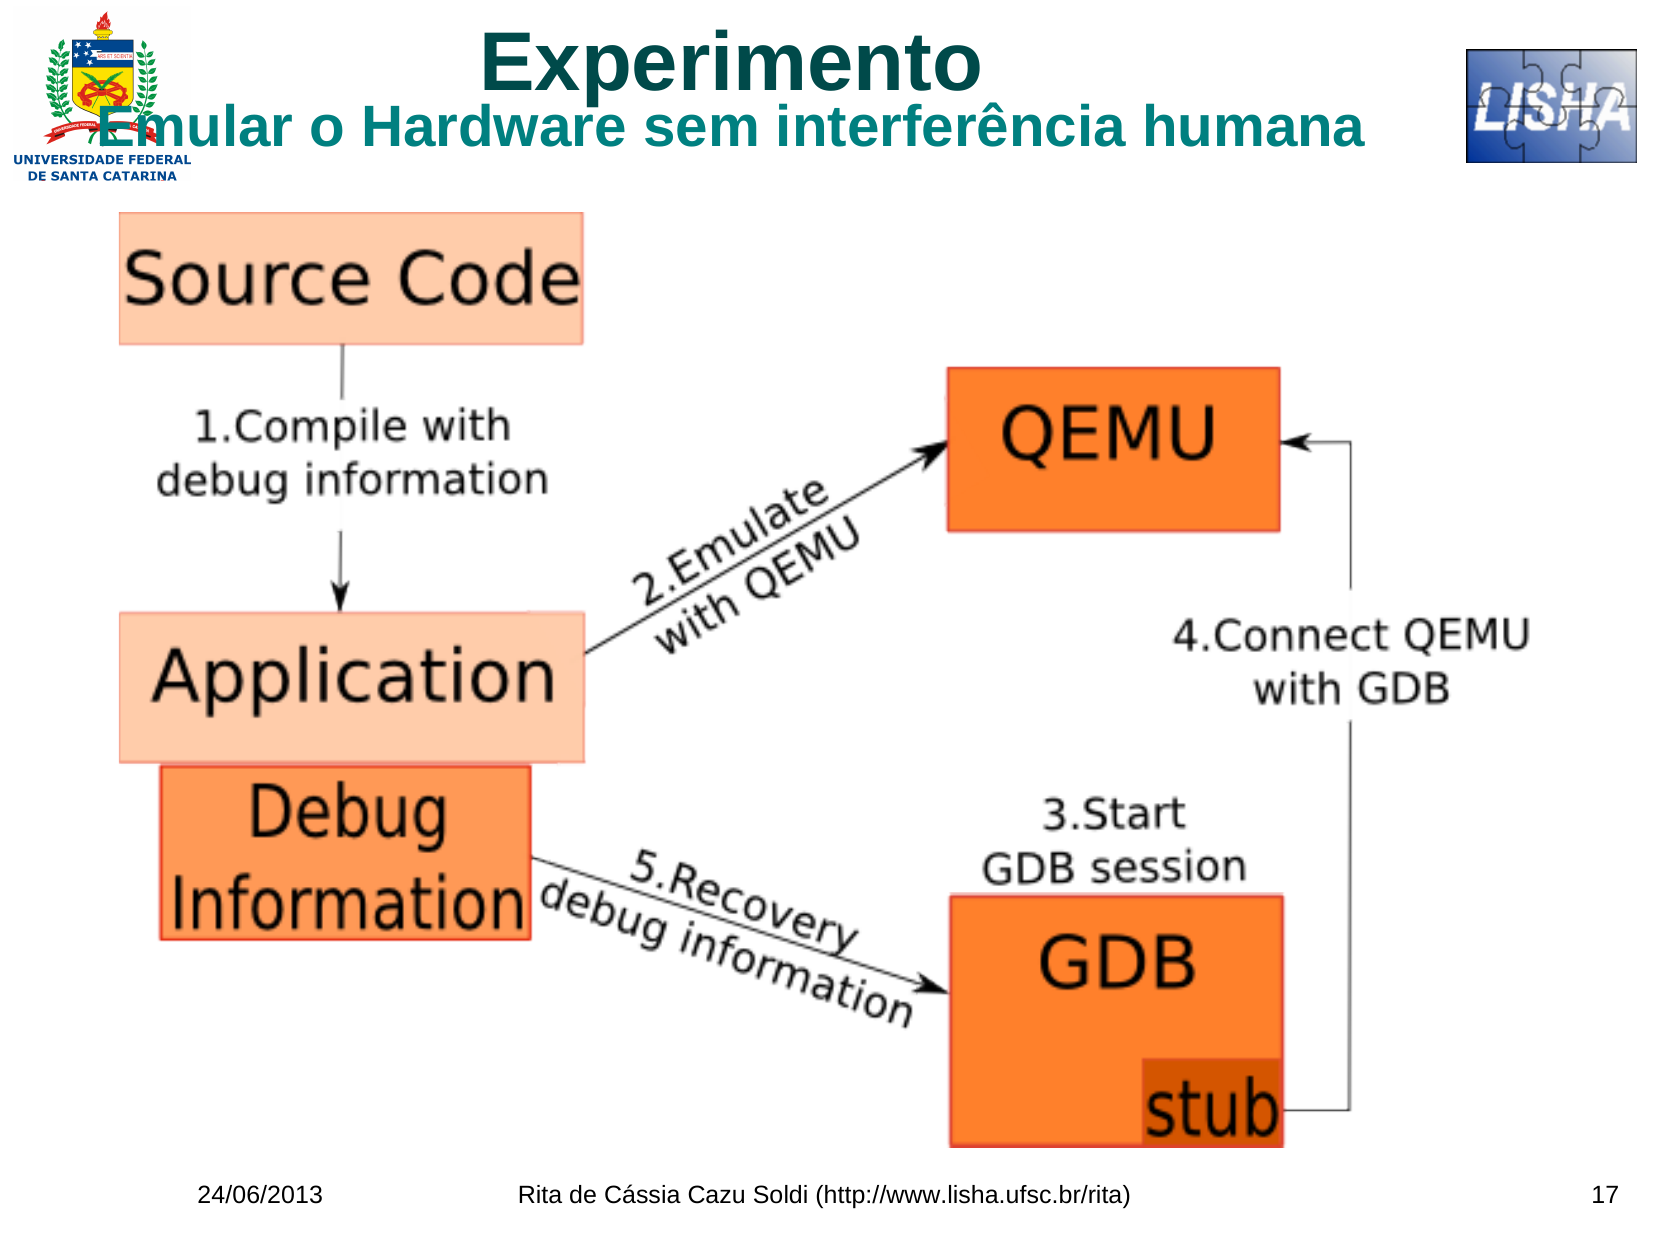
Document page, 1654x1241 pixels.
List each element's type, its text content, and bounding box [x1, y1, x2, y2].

picture [1466, 49, 1637, 163]
picture [13, 6, 191, 181]
title Experimento Emular o Hardware sem interferência humana [37, 9, 1426, 178]
picture [118, 212, 1535, 1148]
